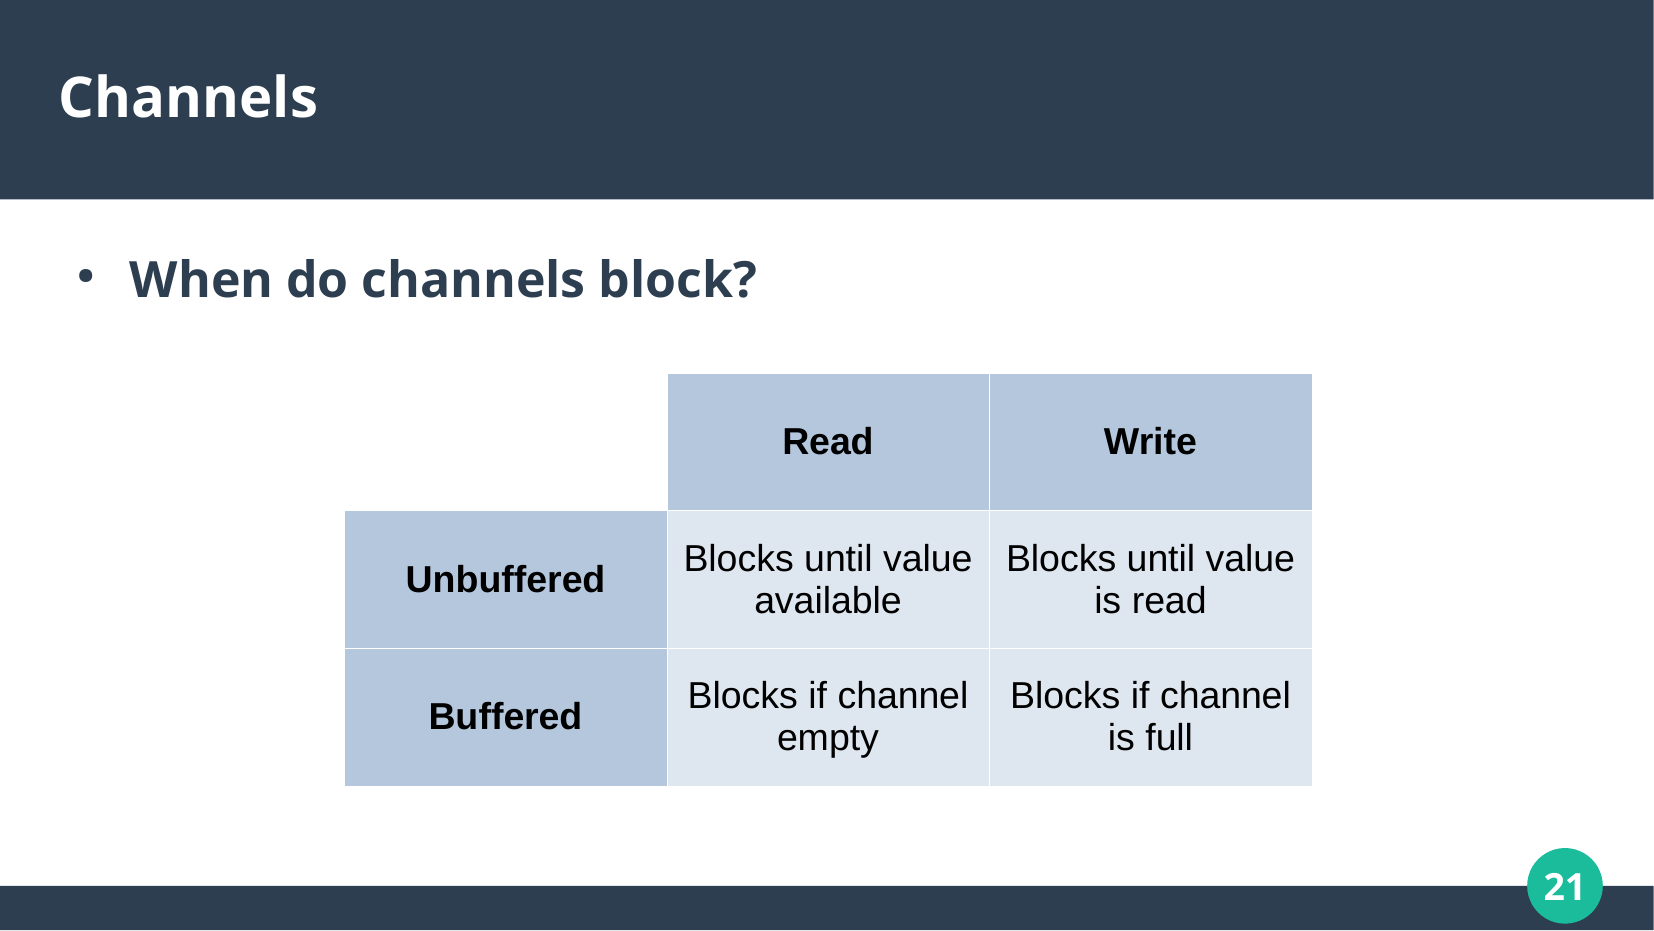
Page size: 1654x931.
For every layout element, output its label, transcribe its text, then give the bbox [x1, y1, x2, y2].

table_header Read [668, 374, 989, 510]
table_header Write [990, 374, 1312, 510]
table_cell Blocks if channel empty [668, 649, 989, 786]
title Channels [59, 37, 1595, 155]
table_cell Blocks until value available [668, 511, 989, 648]
table_header [345, 374, 667, 510]
table_cell Unbuffered [345, 511, 667, 648]
list When do channels block? [59, 243, 1595, 338]
table_cell Blocks if channel is full [990, 649, 1312, 786]
table_cell Buffered [345, 649, 667, 786]
table_cell Blocks until value is read [990, 511, 1312, 648]
